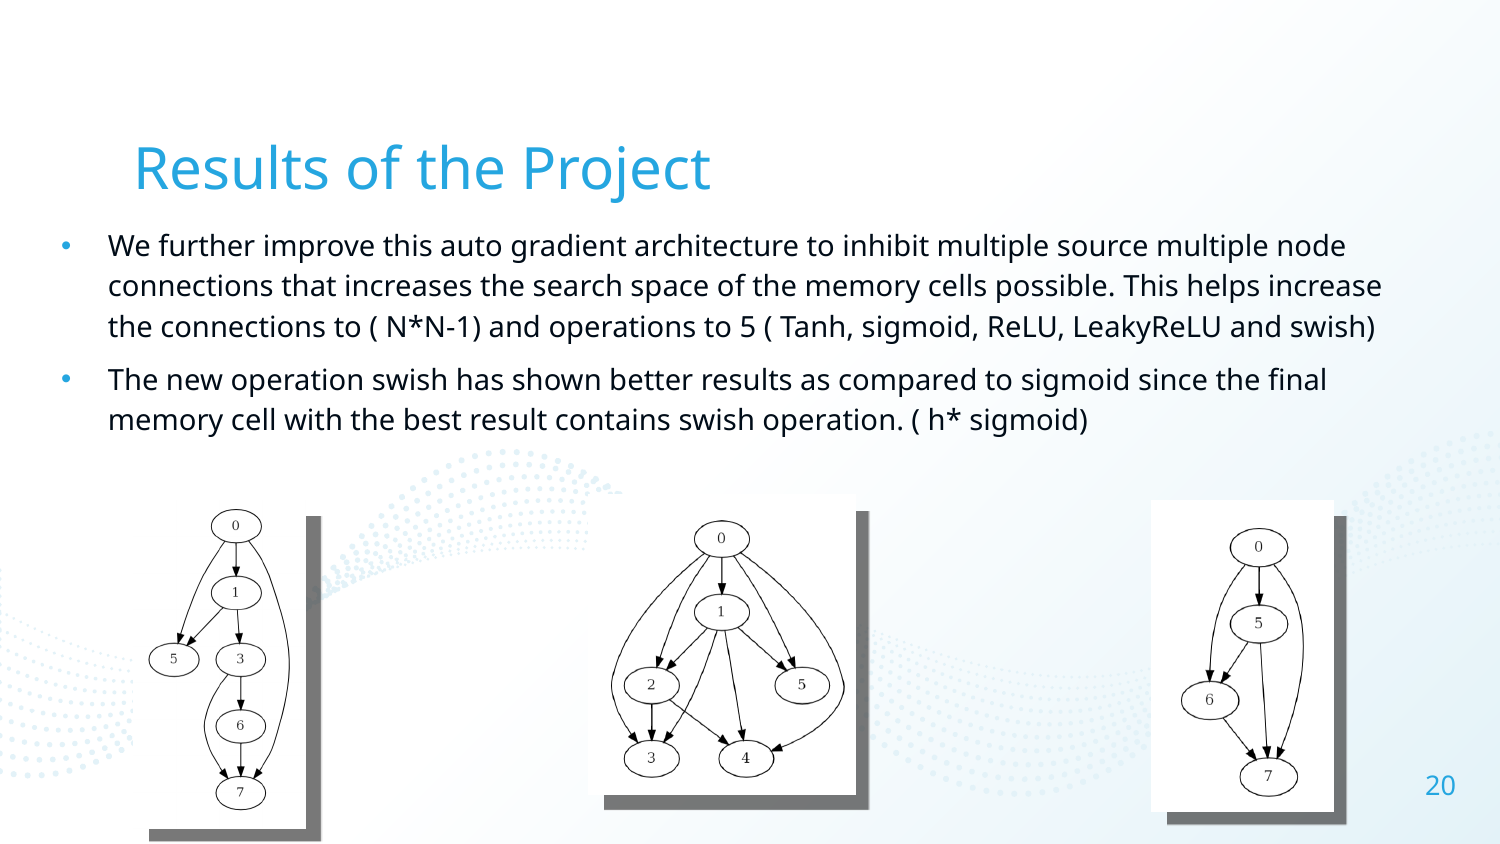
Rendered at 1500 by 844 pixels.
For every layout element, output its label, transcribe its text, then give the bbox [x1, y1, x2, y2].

list We further improve this auto gradient architecture to inhibit multiple source multiple node connections that increases the search space of the memory cells possible. This helps increase the connections to ( N*N-1) and operations to 5 ( Tanh, sigmoid, ReLU, LeakyReLU and swish) The new operation swish has shown better results as compared to sigmoid since the final memory cell with the best result contains swish operation. ( h* sigmoid) [60, 222, 1434, 576]
picture [133, 500, 306, 829]
picture [588, 494, 856, 796]
slide_number <number> [1366, 754, 1457, 819]
picture [1151, 500, 1334, 812]
title Results of the Project [133, 111, 1367, 203]
